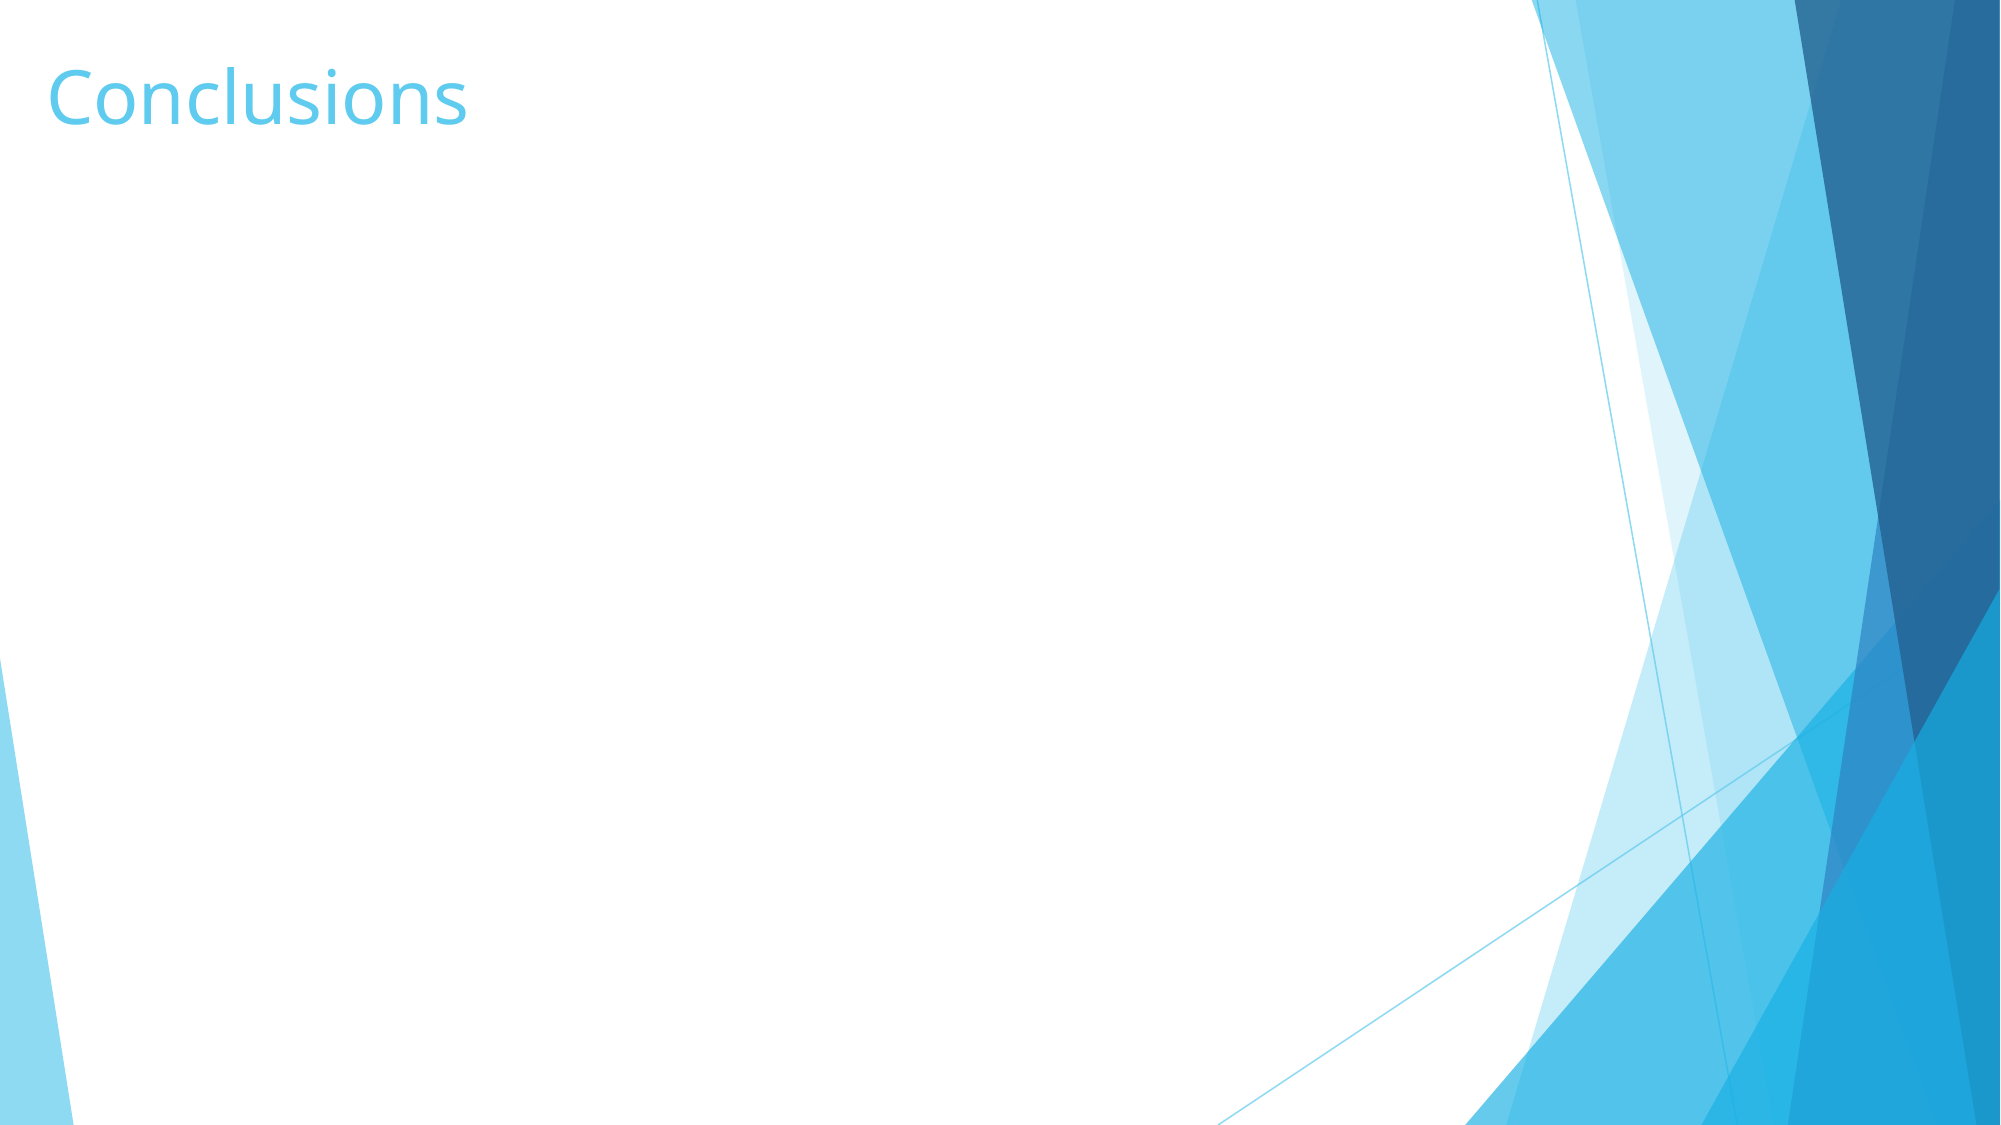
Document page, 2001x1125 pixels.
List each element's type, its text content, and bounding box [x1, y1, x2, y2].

title Conclusions [31, 41, 1442, 259]
